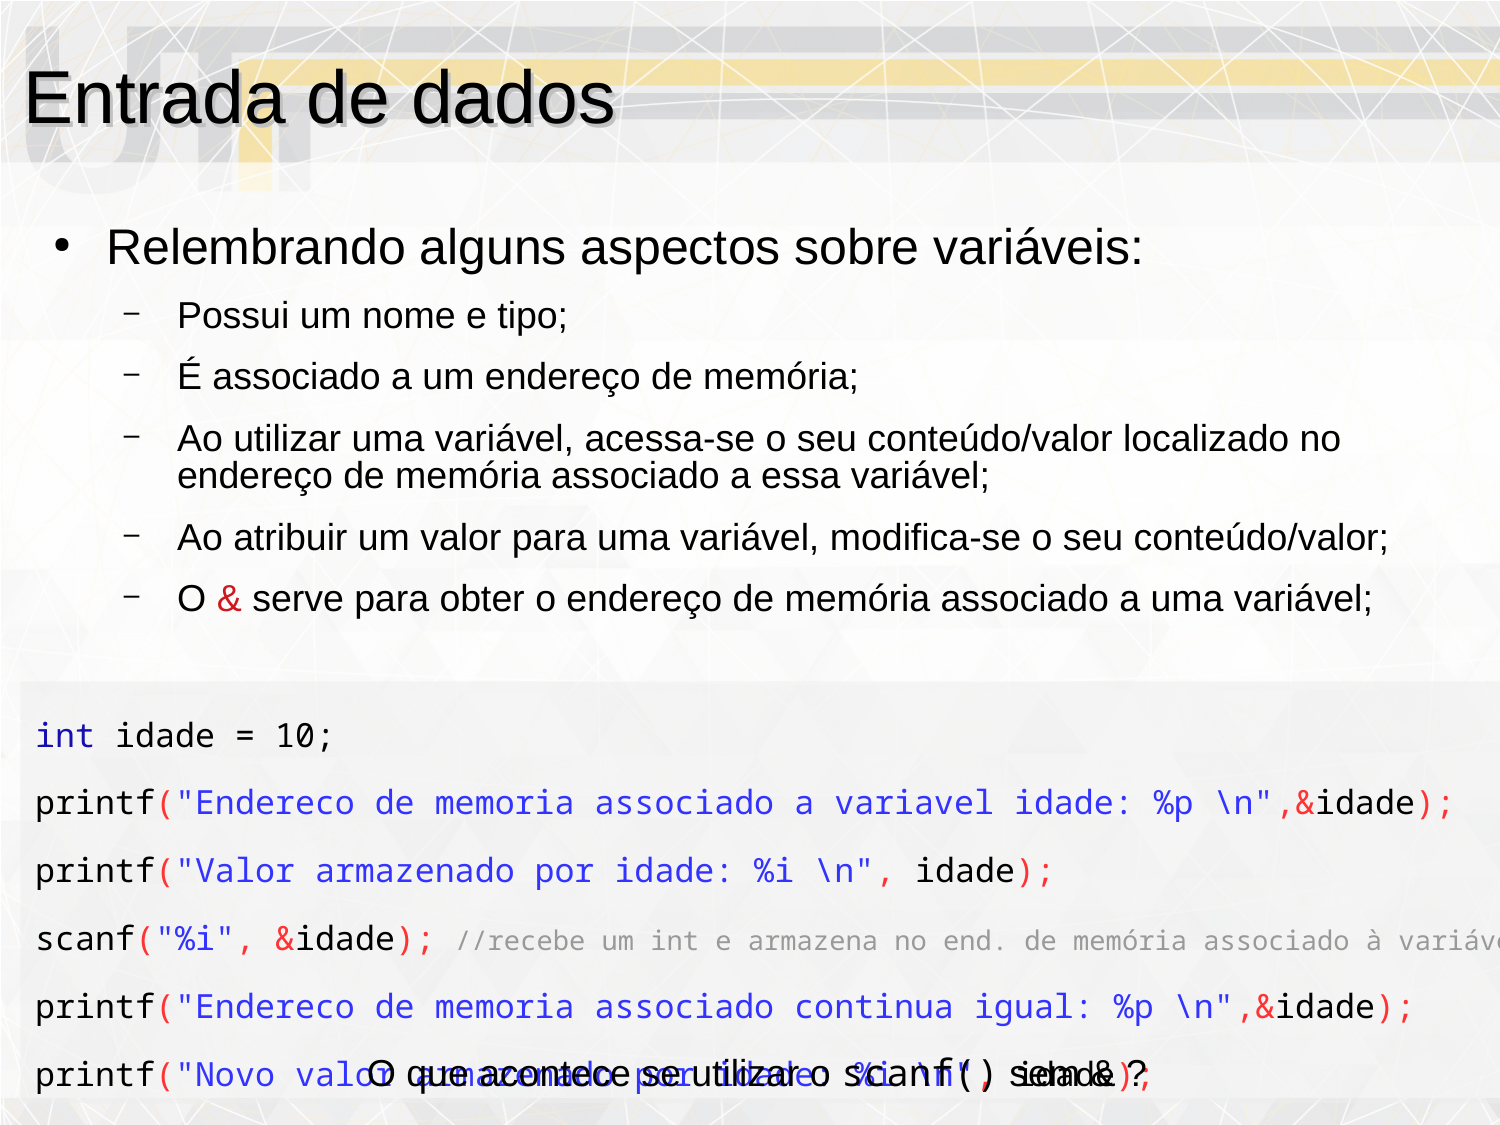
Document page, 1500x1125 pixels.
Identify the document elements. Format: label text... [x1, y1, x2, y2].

text_box O que acontece se utilizar o scanf() sem & ? [352, 1039, 1148, 1098]
text_box int idade = 10; printf("Endereco de memoria associado a variavel idade: %p \n",&idade); printf("Valor armazenado por idade: %i \n", idade); scanf("%i", &idade); //recebe um int e armazena no end. de memória associado à variável idade printf("Endereco de memoria associado continua igual: %p \n",&idade); printf("Novo valor armazenado por idade: %i \n", idade); [20, 681, 1496, 996]
title Entrada de dados [23, 18, 1489, 178]
list Relembrando alguns aspectos sobre variáveis: Possui um nome e tipo; É associado a um endereço de memória; Ao utilizar uma variável, acessa-se o seu conteúdo/valor localizado no endereço de memória associado a essa variável; Ao atribuir um valor para uma variável, modifica-se o seu conteúdo/valor; O & serve para obter o endereço de memória associado a uma variável; [35, 224, 1477, 681]
